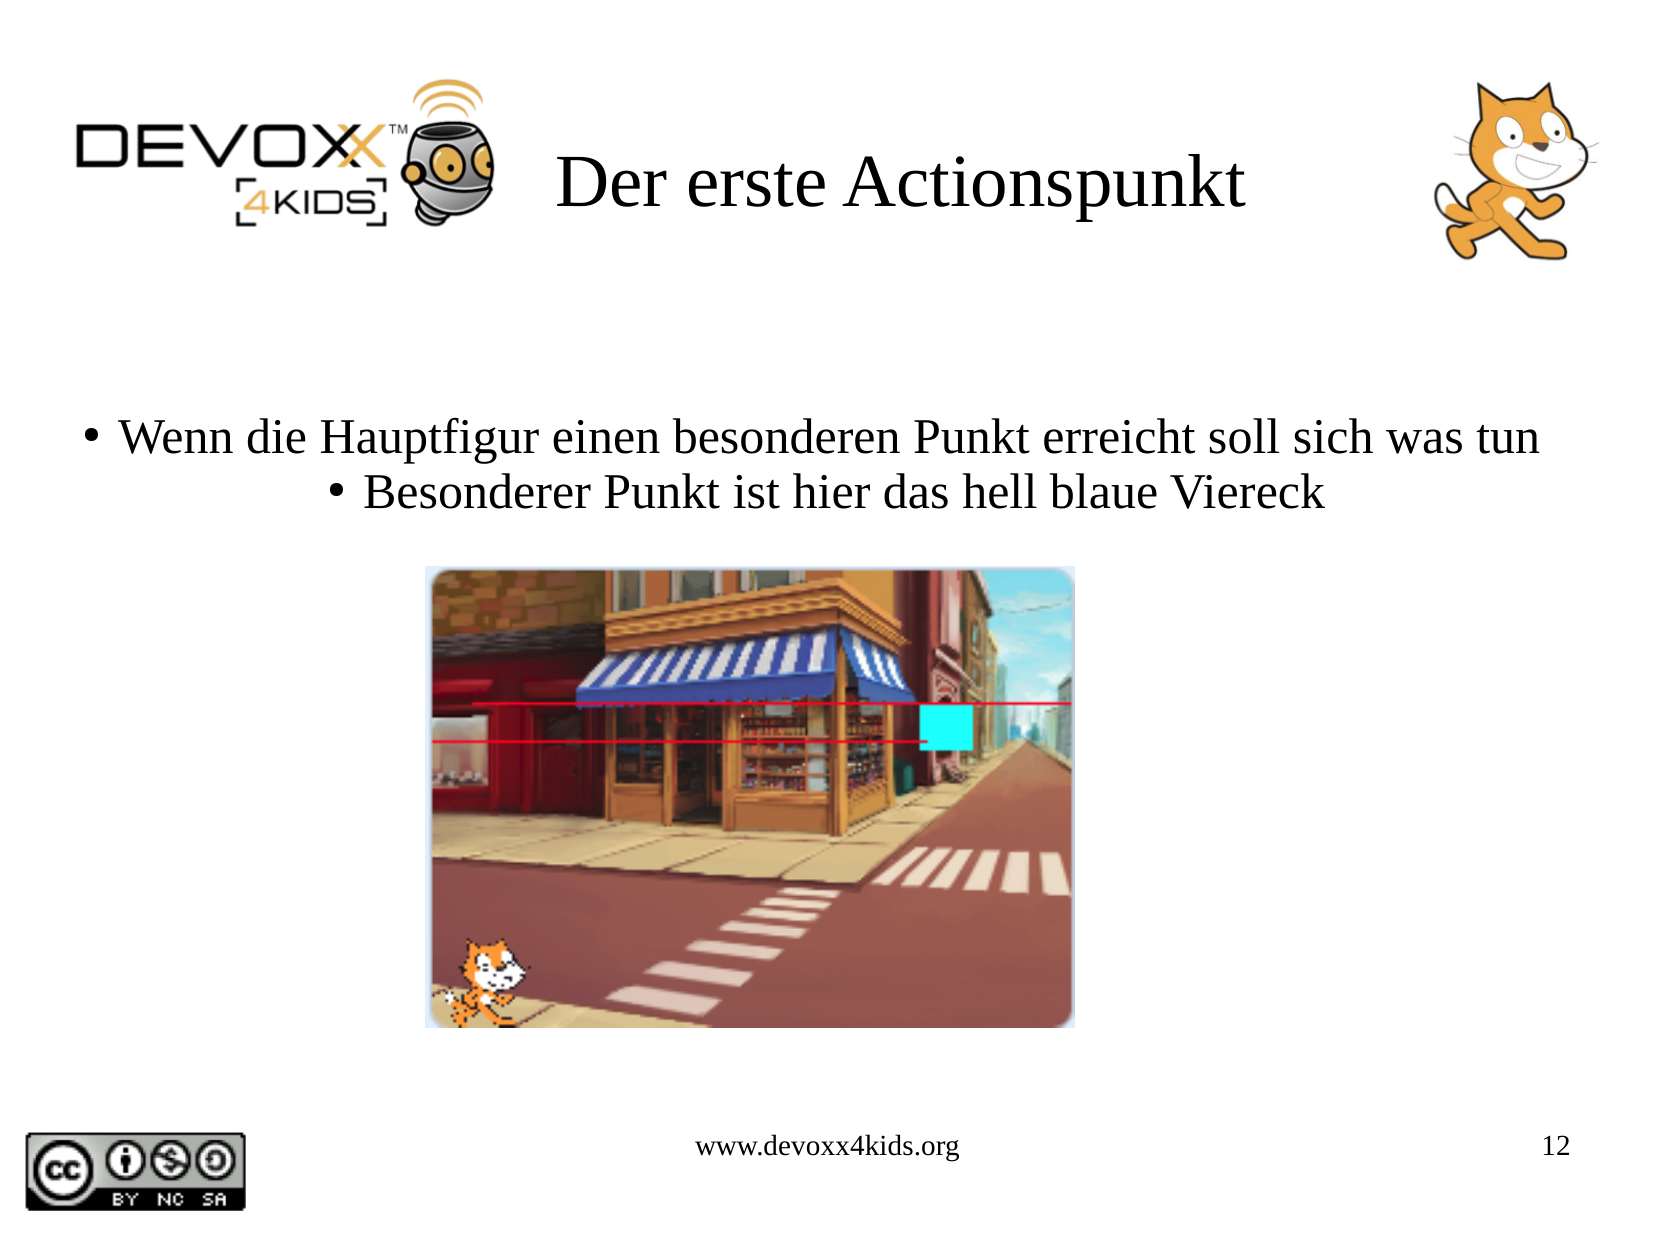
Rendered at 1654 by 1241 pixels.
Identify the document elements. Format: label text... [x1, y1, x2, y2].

picture [1431, 54, 1607, 272]
picture [425, 566, 1075, 1028]
title Der erste Actionspunkt [555, 78, 1347, 284]
picture [14, 1121, 249, 1212]
picture [35, 58, 511, 255]
subtitle Wenn die Hauptfigur einen besonderen Punkt erreicht soll sich was tun Besonderer Punkt ist hier das hell blaue Viereck [82, 290, 1571, 638]
